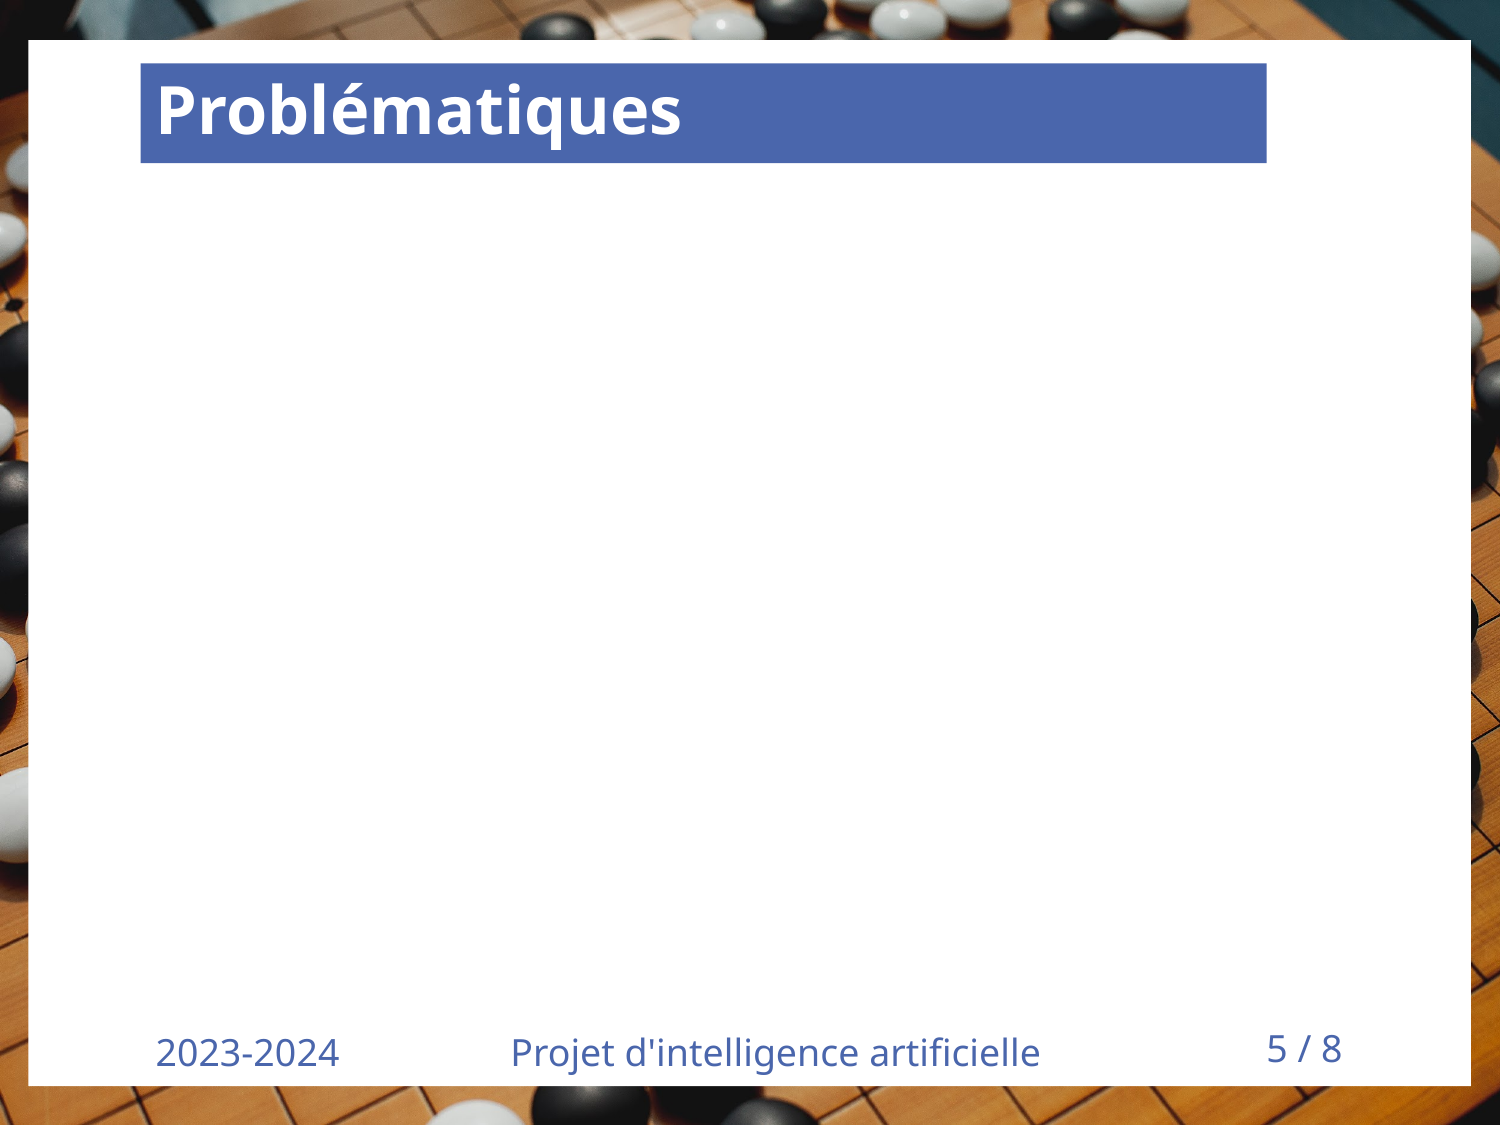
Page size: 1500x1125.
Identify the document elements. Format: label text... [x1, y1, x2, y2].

text_box 2023-2024 [140, 1021, 428, 1081]
picture [0, 0, 1500, 1125]
title Problématiques [140, 63, 1267, 164]
text_box Projet d'intelligence artificielle [485, 1021, 1067, 1081]
text_box <number> / 8 [1147, 1021, 1358, 1081]
